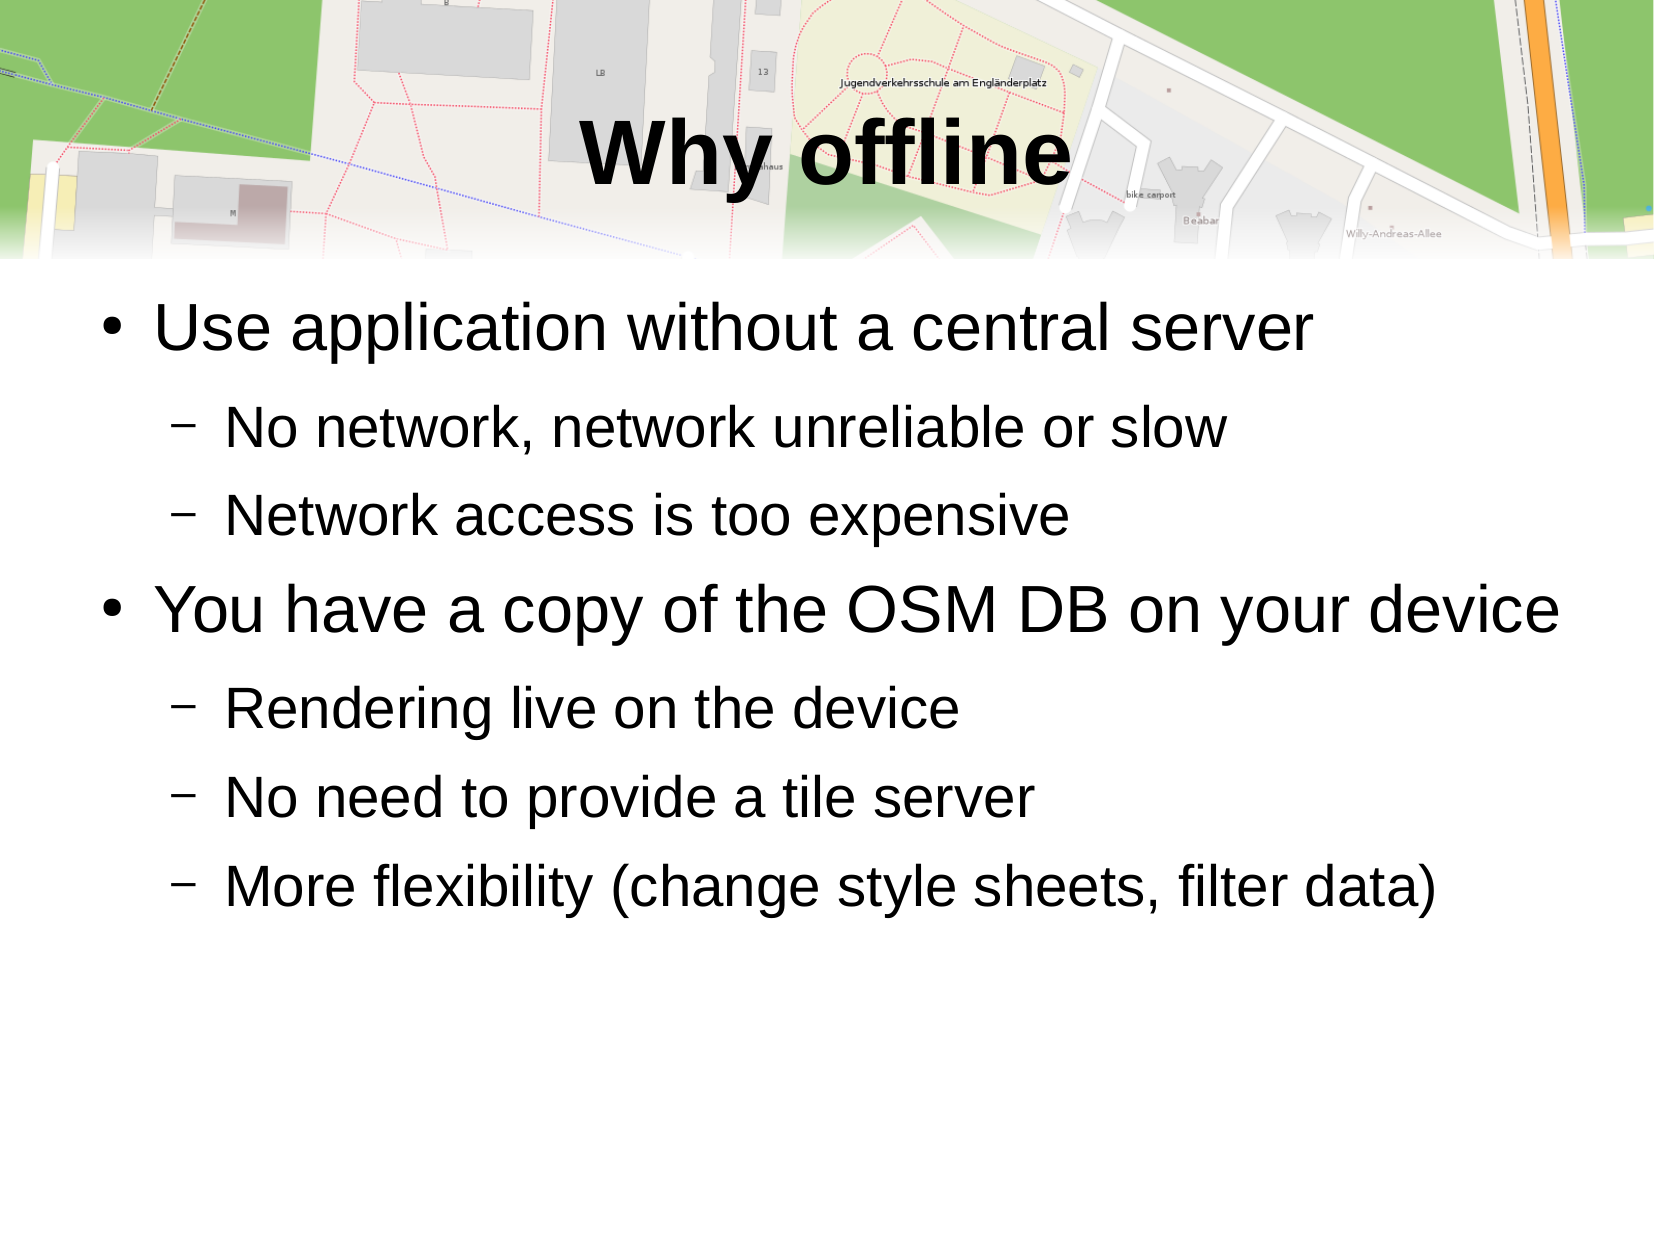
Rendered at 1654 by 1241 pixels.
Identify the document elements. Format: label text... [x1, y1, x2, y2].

list Use application without a central server No network, network unreliable or slow Network access is too expensive You have a copy of the OSM DB on your device Rendering live on the device No need to provide a tile server More flexibility (change style sheets, filter data) [82, 290, 1571, 1010]
title Why offline [82, 49, 1571, 257]
picture [0, 0, 1654, 211]
